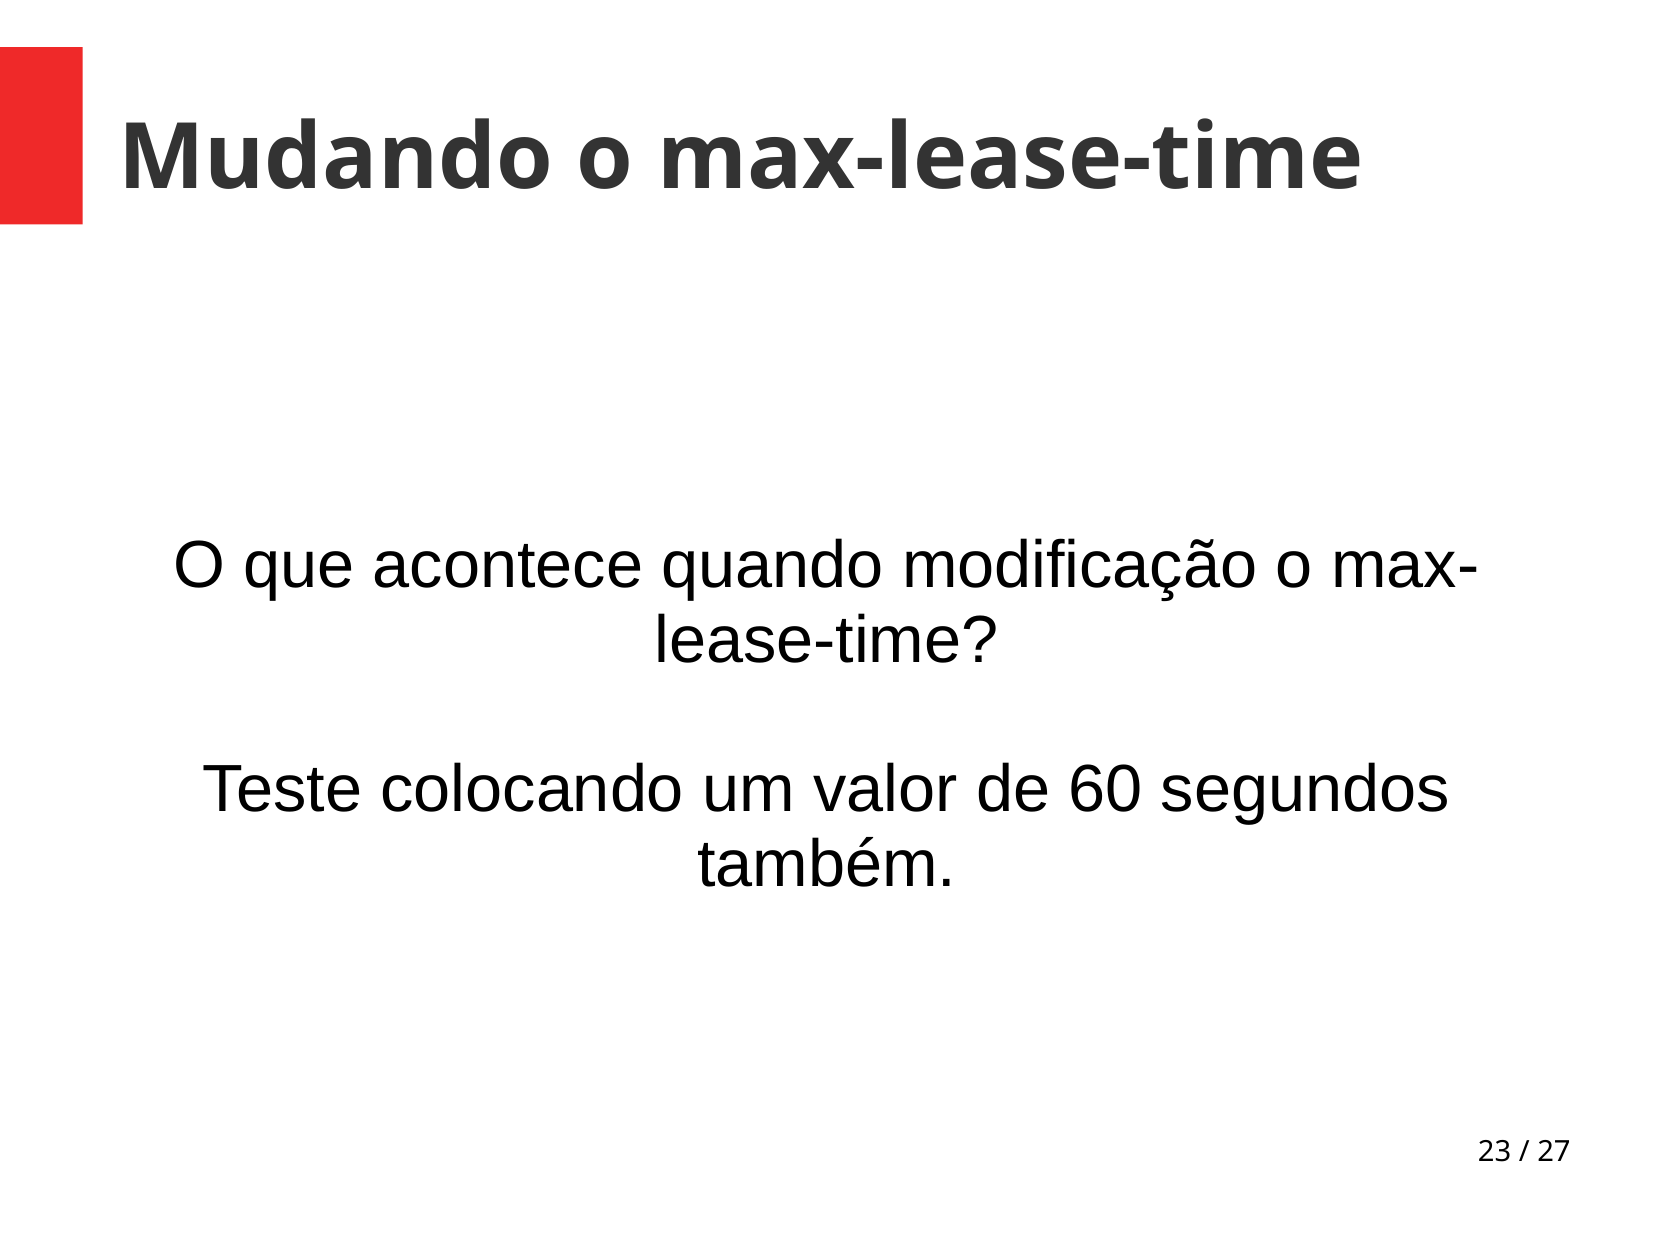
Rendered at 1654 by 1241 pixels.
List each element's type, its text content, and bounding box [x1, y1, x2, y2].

subtitle O que acontece quando modificação o max-lease-time? Teste colocando um valor de 60 segundos também. [118, 354, 1536, 1074]
title Mudando o max-lease-time [118, 49, 1571, 257]
